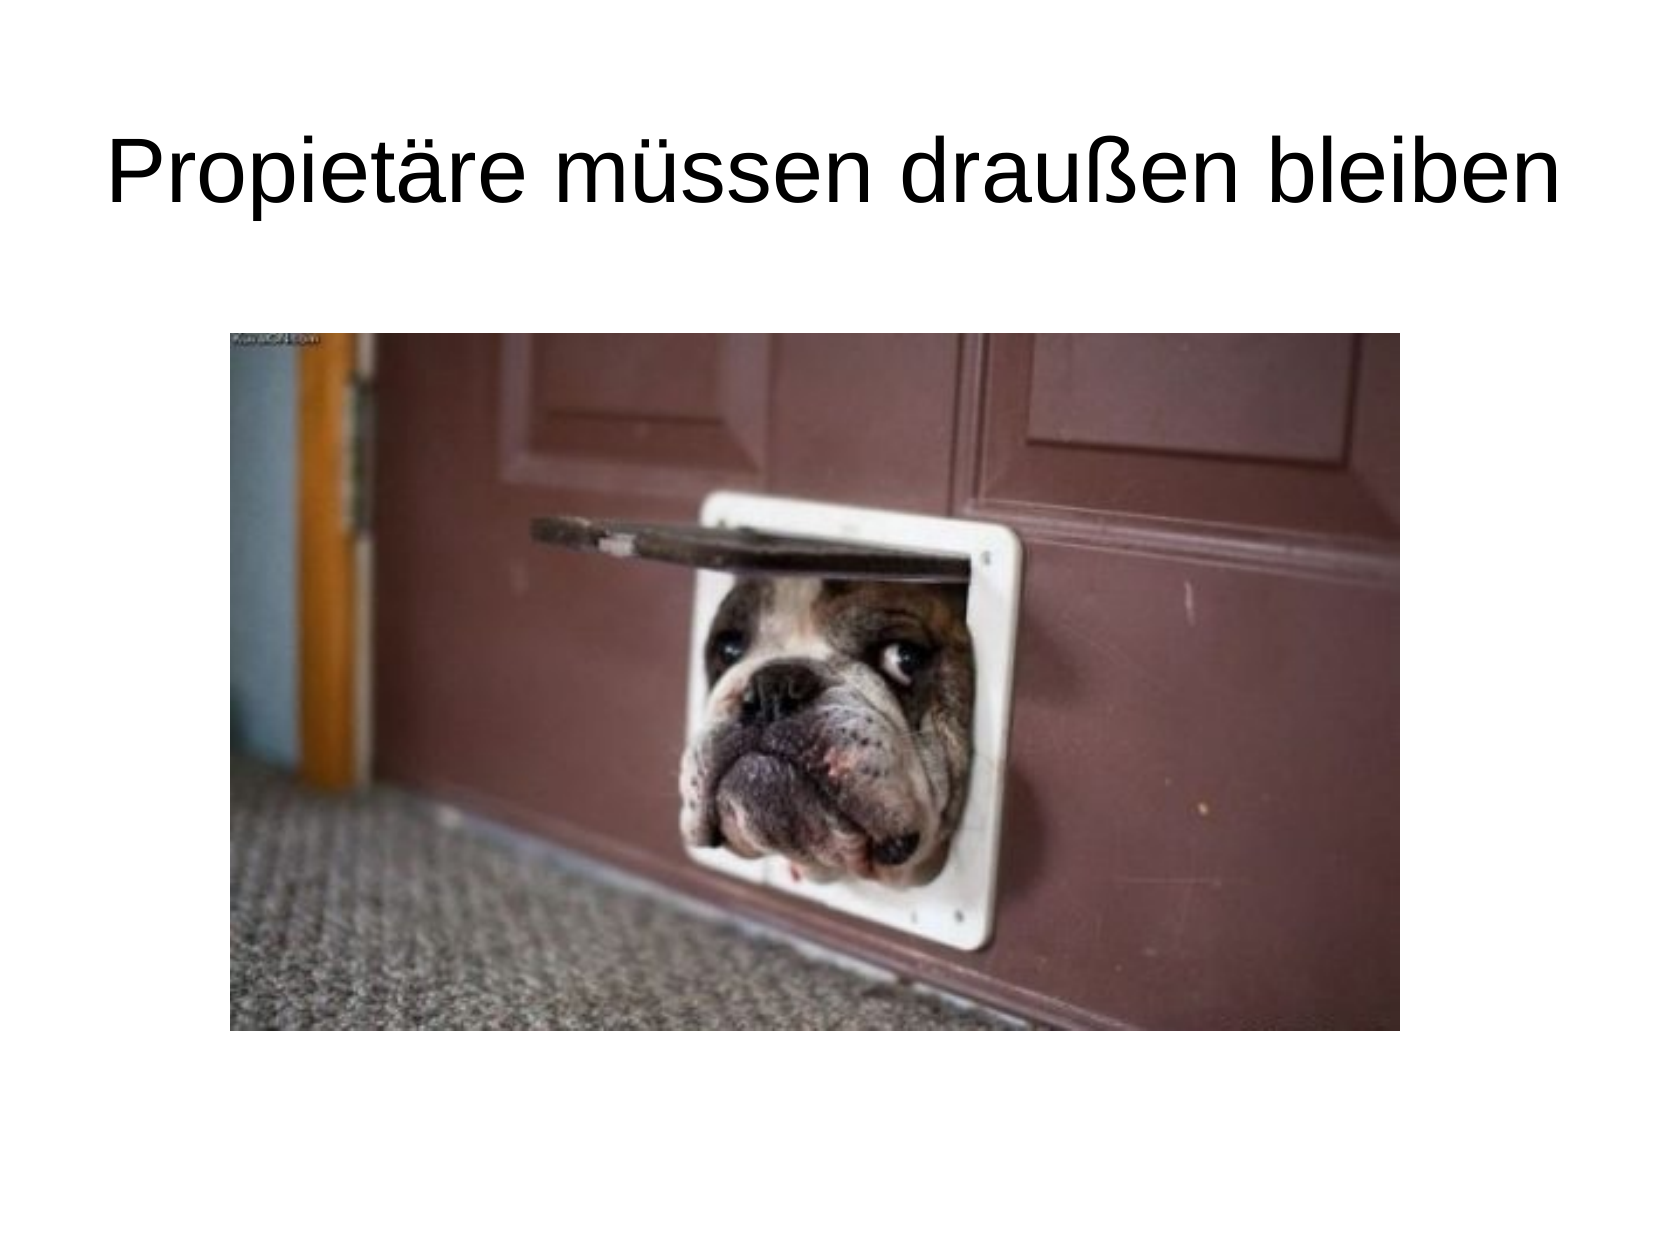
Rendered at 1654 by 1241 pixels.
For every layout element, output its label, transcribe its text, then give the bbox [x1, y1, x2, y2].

picture [230, 333, 1400, 1031]
title Propietäre müssen draußen bleiben [75, 104, 1595, 237]
